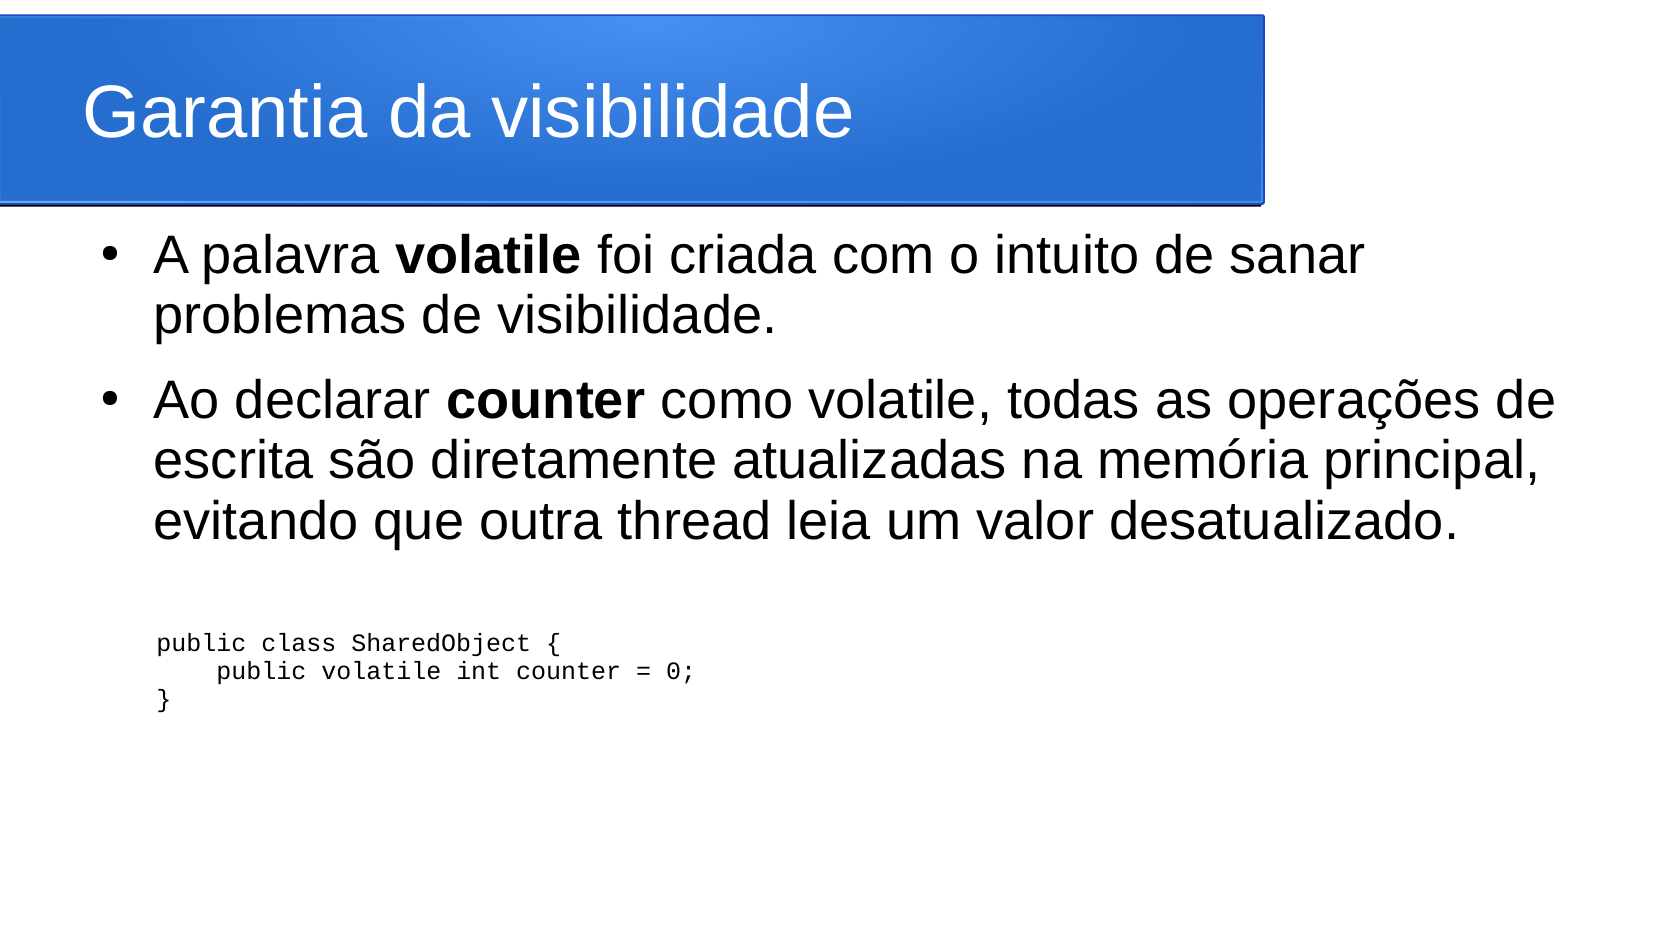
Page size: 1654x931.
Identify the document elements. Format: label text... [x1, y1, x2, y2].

text_box public class SharedObject { public volatile int counter = 0; } [141, 623, 804, 752]
list A palavra volatile foi criada com o intuito de sanar problemas de visibilidade. Ao declarar counter como volatile, todas as operações de escrita são diretamente atualizadas na memória principal, evitando que outra thread leia um valor desatualizado. [82, 224, 1571, 764]
title Garantia da visibilidade [82, 35, 1235, 189]
